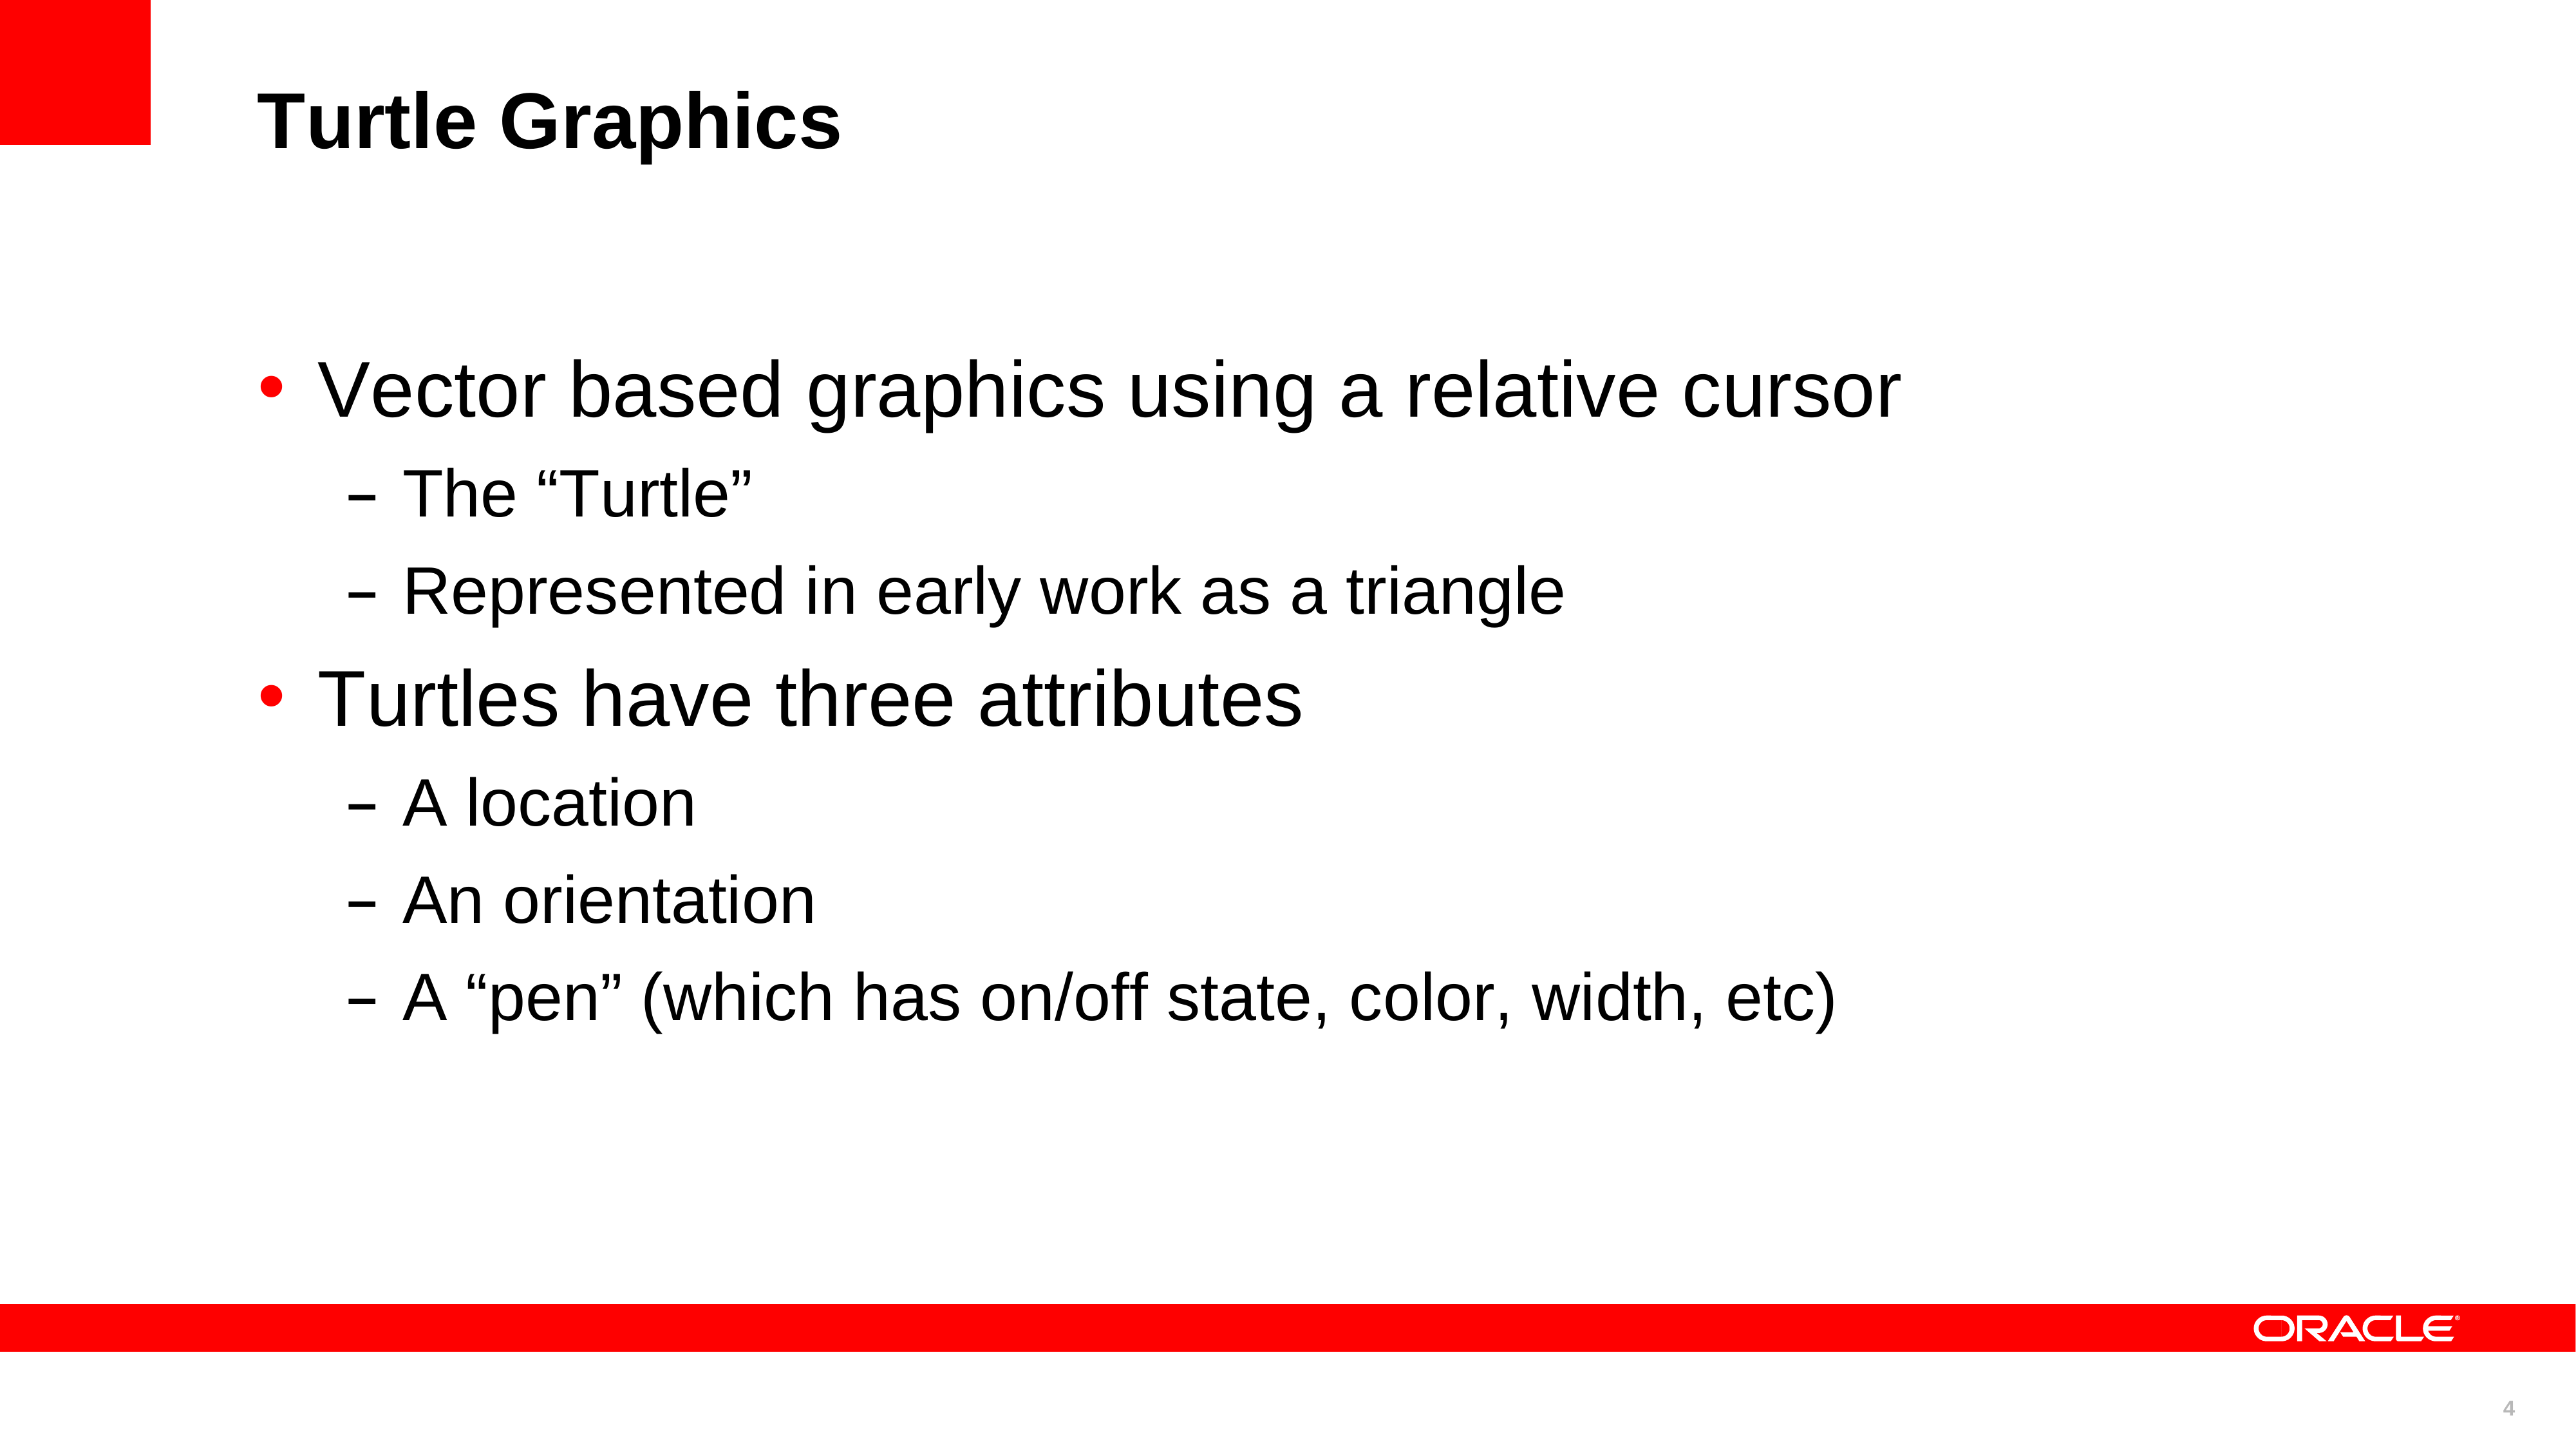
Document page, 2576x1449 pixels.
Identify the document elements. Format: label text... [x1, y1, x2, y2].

picture [0, 1304, 2576, 1352]
picture [0, 0, 151, 145]
list Vector based graphics using a relative cursor The “Turtle” Represented in early work as a triangle Turtles have three attributes A location An orientation A “pen” (which has on/off state, color, width, etc) [258, 337, 2318, 1256]
title Turtle Graphics [257, 69, 2318, 251]
